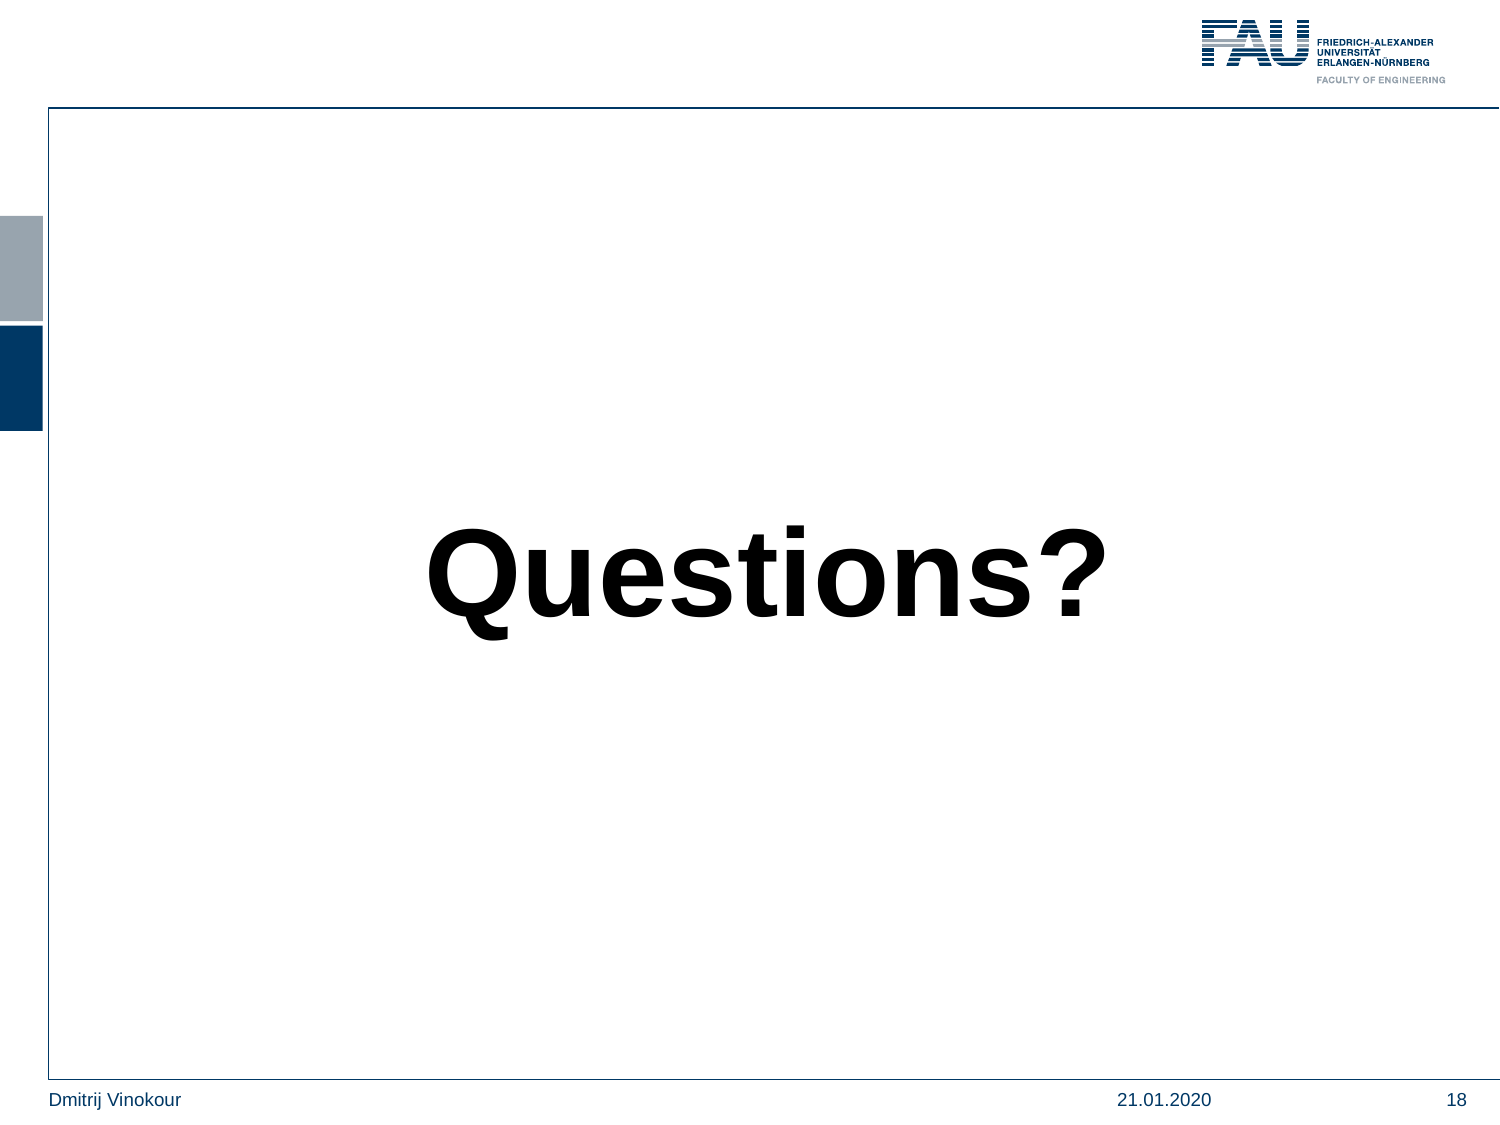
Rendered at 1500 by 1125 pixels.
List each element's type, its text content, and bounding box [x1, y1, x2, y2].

text_box Dmitrij Vinokour [48, 1087, 1053, 1119]
text_box <number> [1349, 1087, 1468, 1119]
text_box Questions? [409, 495, 1161, 1070]
text_box 21.01.2020 [1117, 1087, 1294, 1119]
